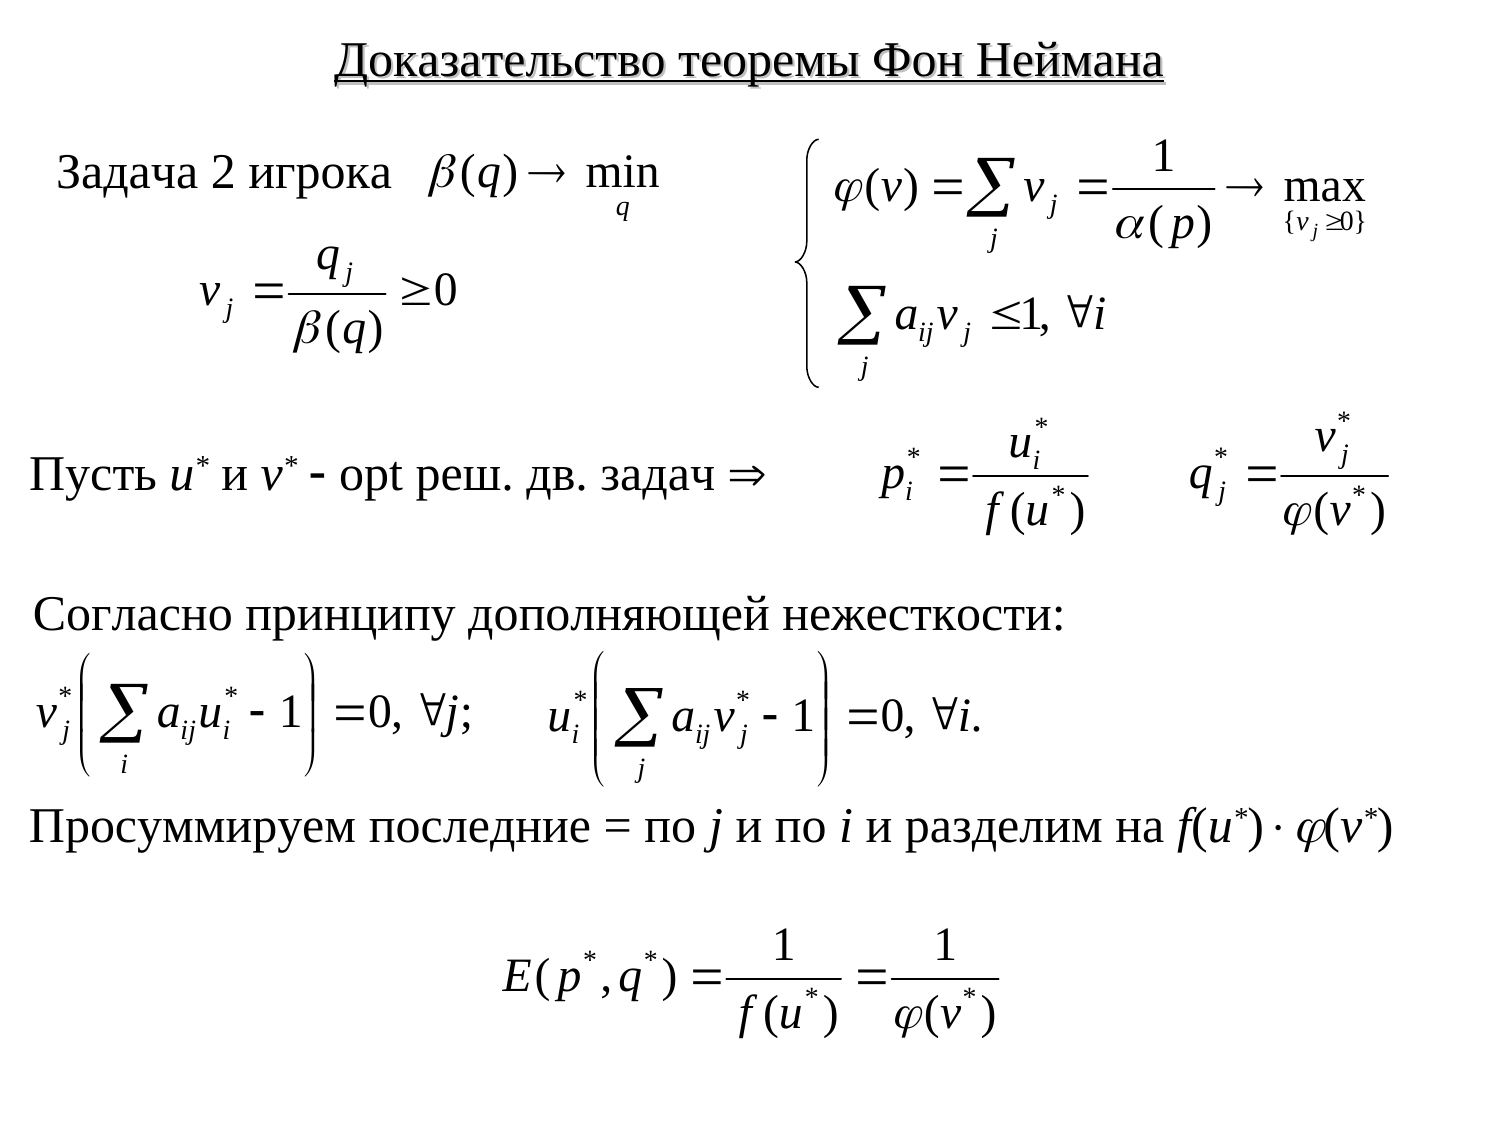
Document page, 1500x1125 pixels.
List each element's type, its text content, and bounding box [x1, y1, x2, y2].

text_box Задача 2 игрока [41, 130, 408, 207]
chart [830, 277, 1117, 390]
chart [192, 139, 670, 362]
text_box Просуммируем последние = по j и по i и разделим на f(u*)(v*) [14, 785, 1471, 861]
chart [29, 643, 482, 785]
text_box Доказательство теоремы Фон Неймана [319, 18, 1192, 95]
text_box Согласно принципу дополняющей нежесткости: [18, 572, 1094, 648]
chart [828, 125, 1377, 262]
chart [541, 643, 987, 785]
text_box Пусть u* и v*  opt реш. дв. задач  [14, 432, 821, 509]
chart [493, 915, 1010, 1047]
chart [868, 404, 1099, 545]
chart [1181, 399, 1400, 545]
